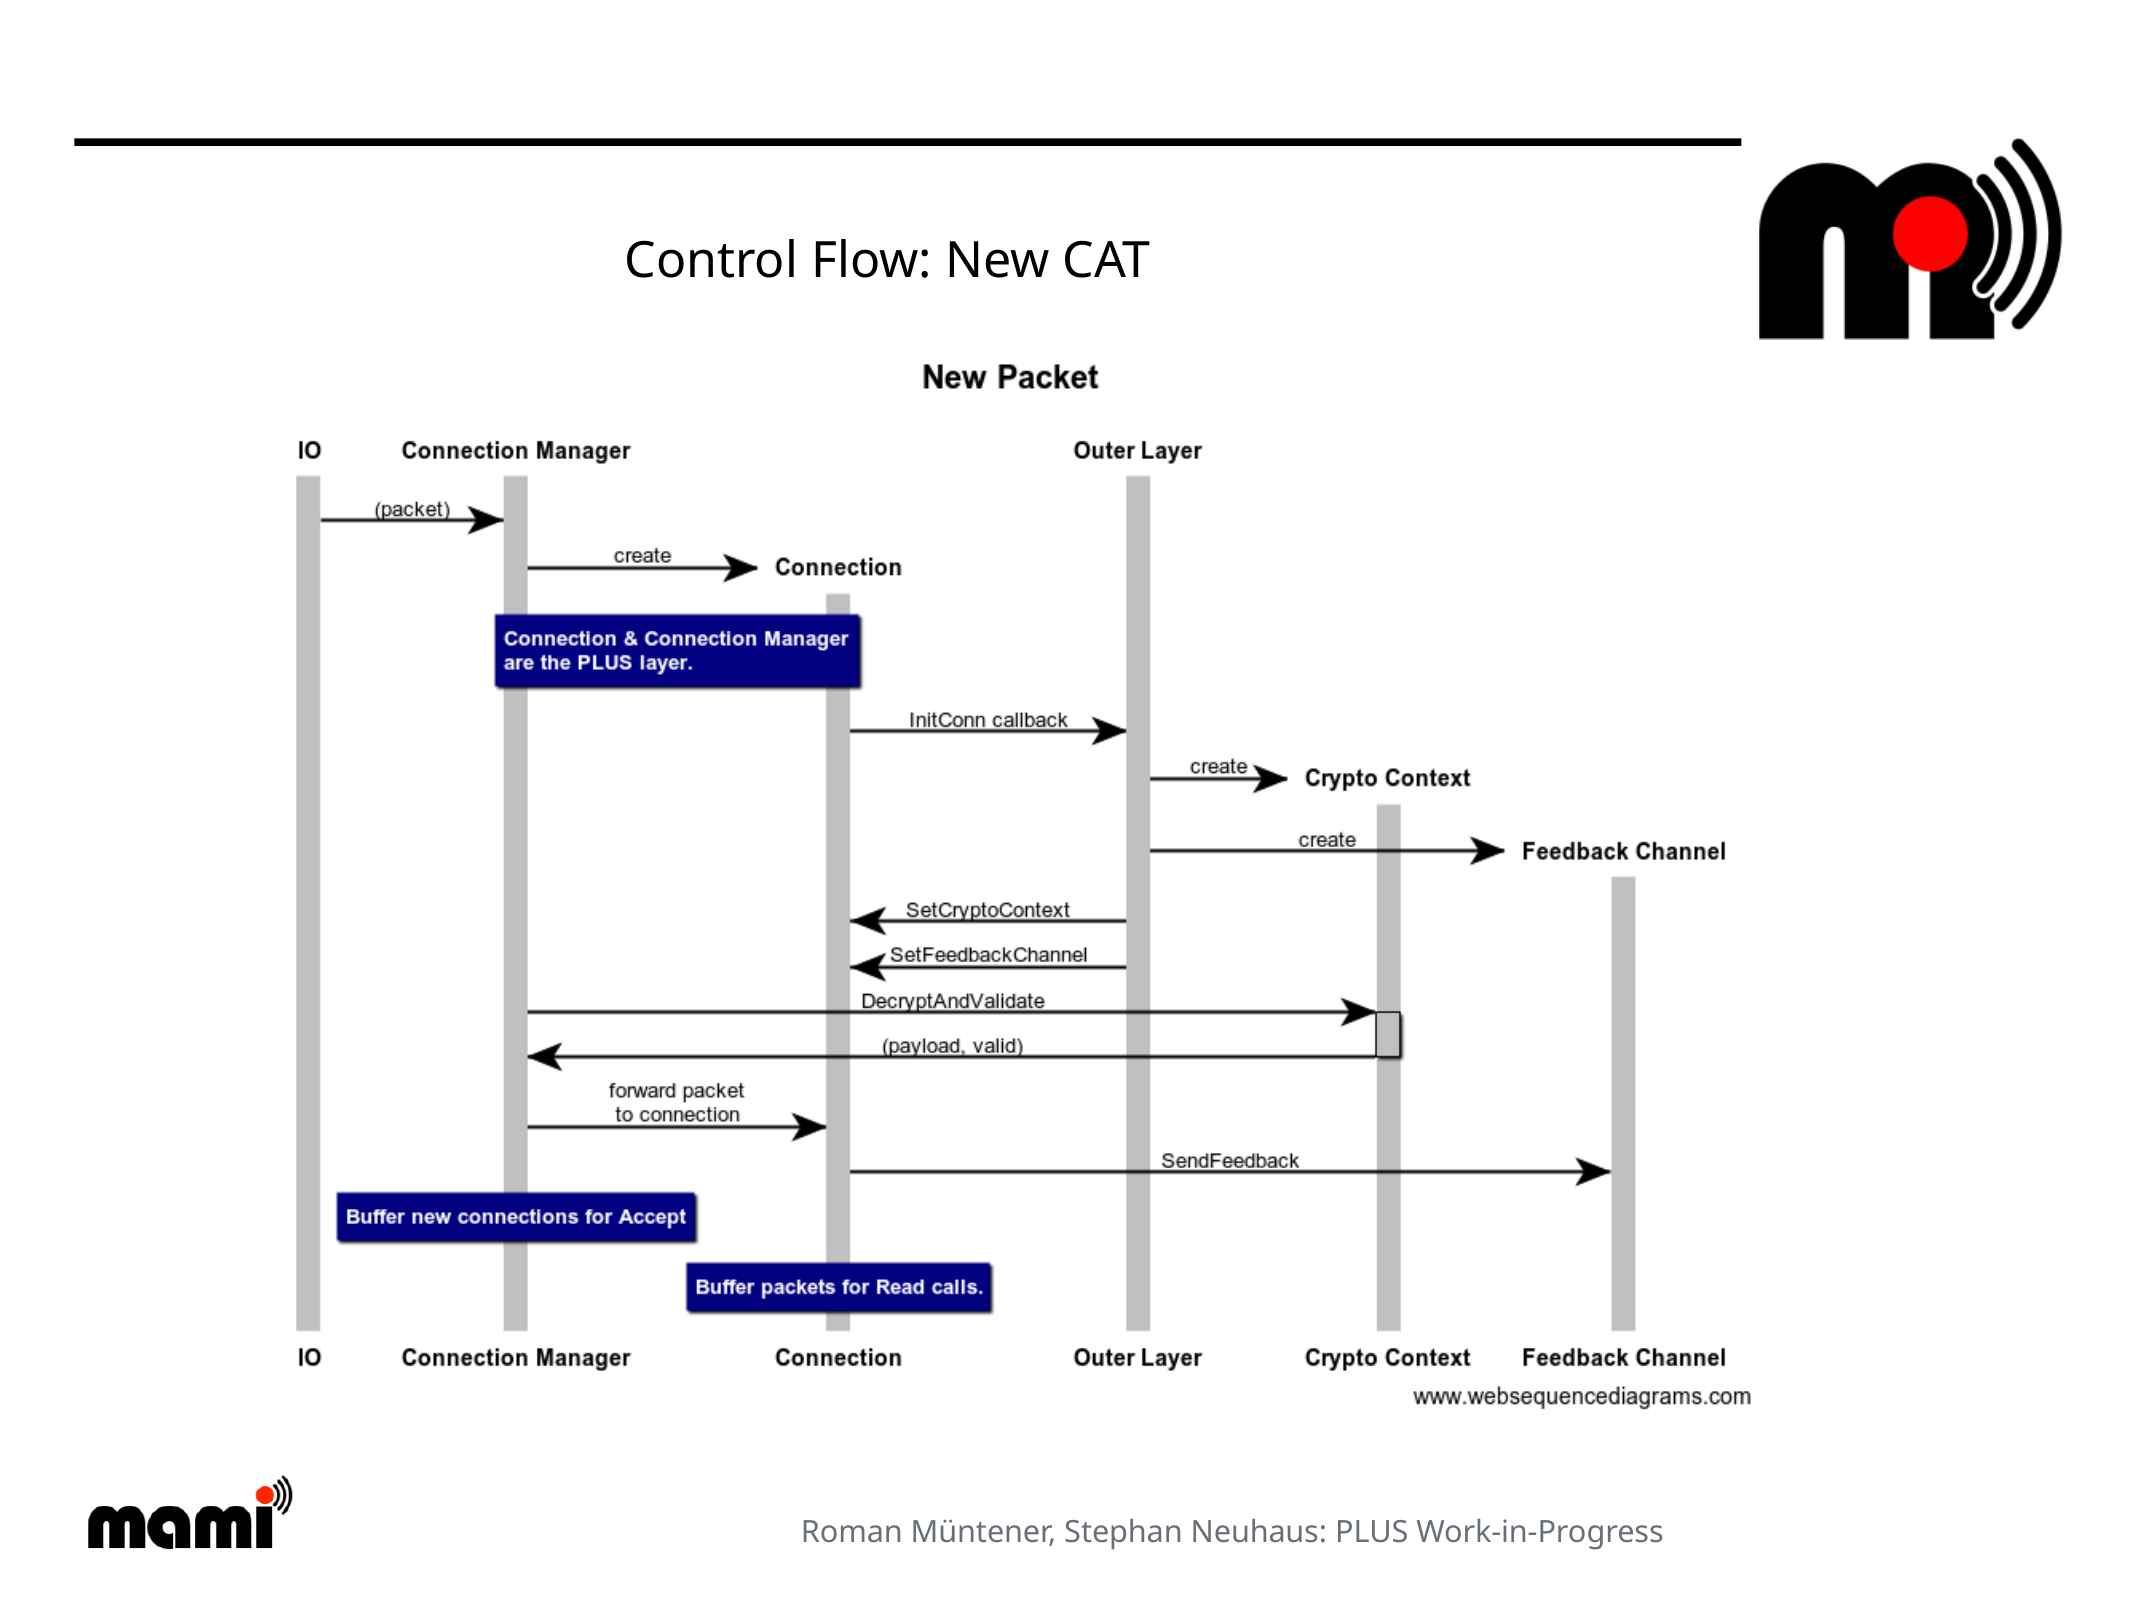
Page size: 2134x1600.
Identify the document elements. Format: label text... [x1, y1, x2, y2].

picture [255, 344, 1765, 1423]
title Control Flow: New CAT [75, 144, 1700, 372]
picture [1758, 138, 2065, 340]
picture [86, 1473, 294, 1552]
